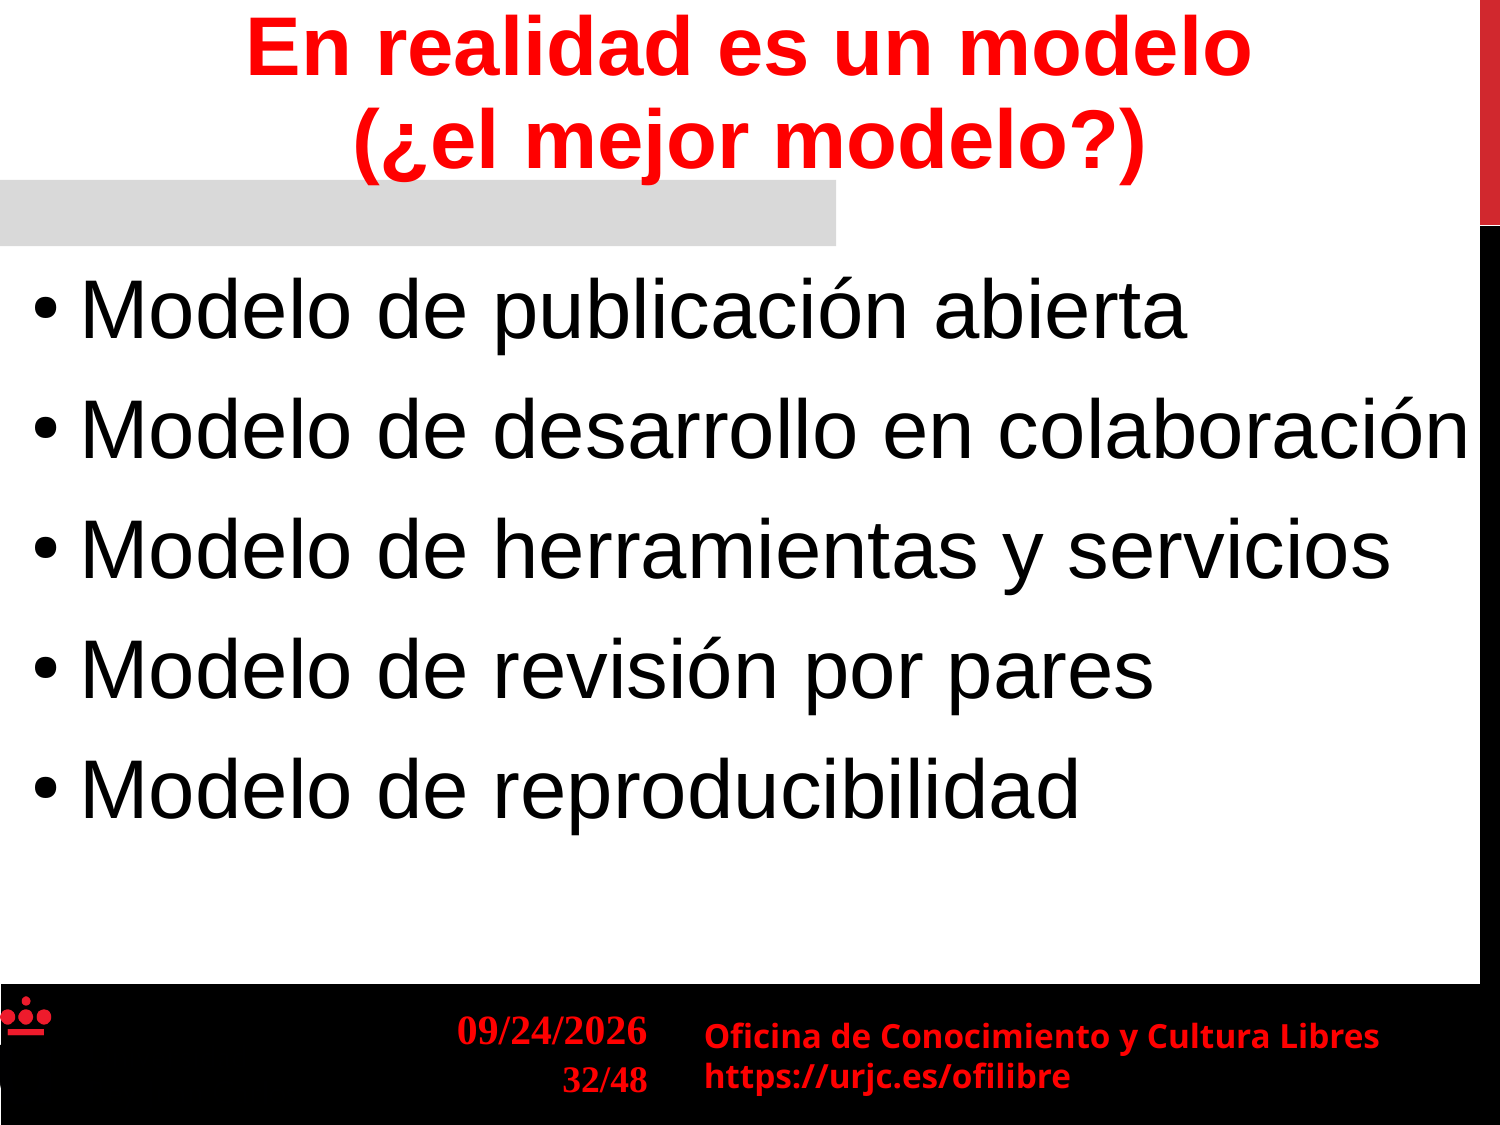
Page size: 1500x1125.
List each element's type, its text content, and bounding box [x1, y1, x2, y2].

title En realidad es un modelo (¿el mejor modelo?) [75, 0, 1425, 187]
list Modelo de publicación abierta Modelo de desarrollo en colaboración Modelo de herramientas y servicios Modelo de revisión por pares Modelo de reproducibilidad [15, 263, 1486, 931]
